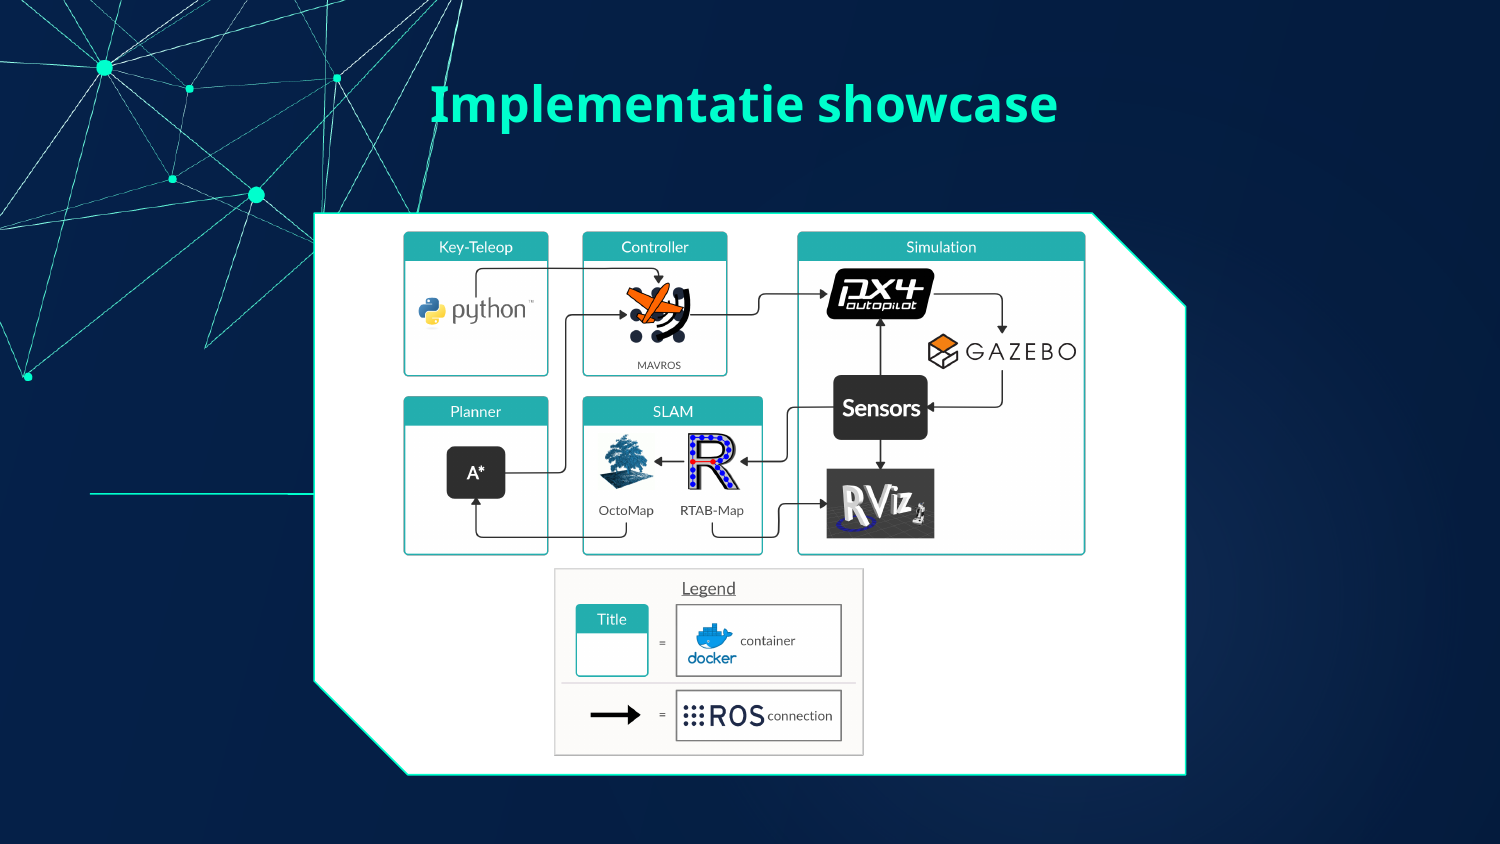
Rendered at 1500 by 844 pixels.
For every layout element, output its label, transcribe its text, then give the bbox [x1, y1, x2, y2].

text_box [316, 215, 1094, 754]
title Implementatie showcase [316, 57, 1173, 214]
text_box [406, 223, 1184, 773]
picture [0, 0, 1500, 844]
